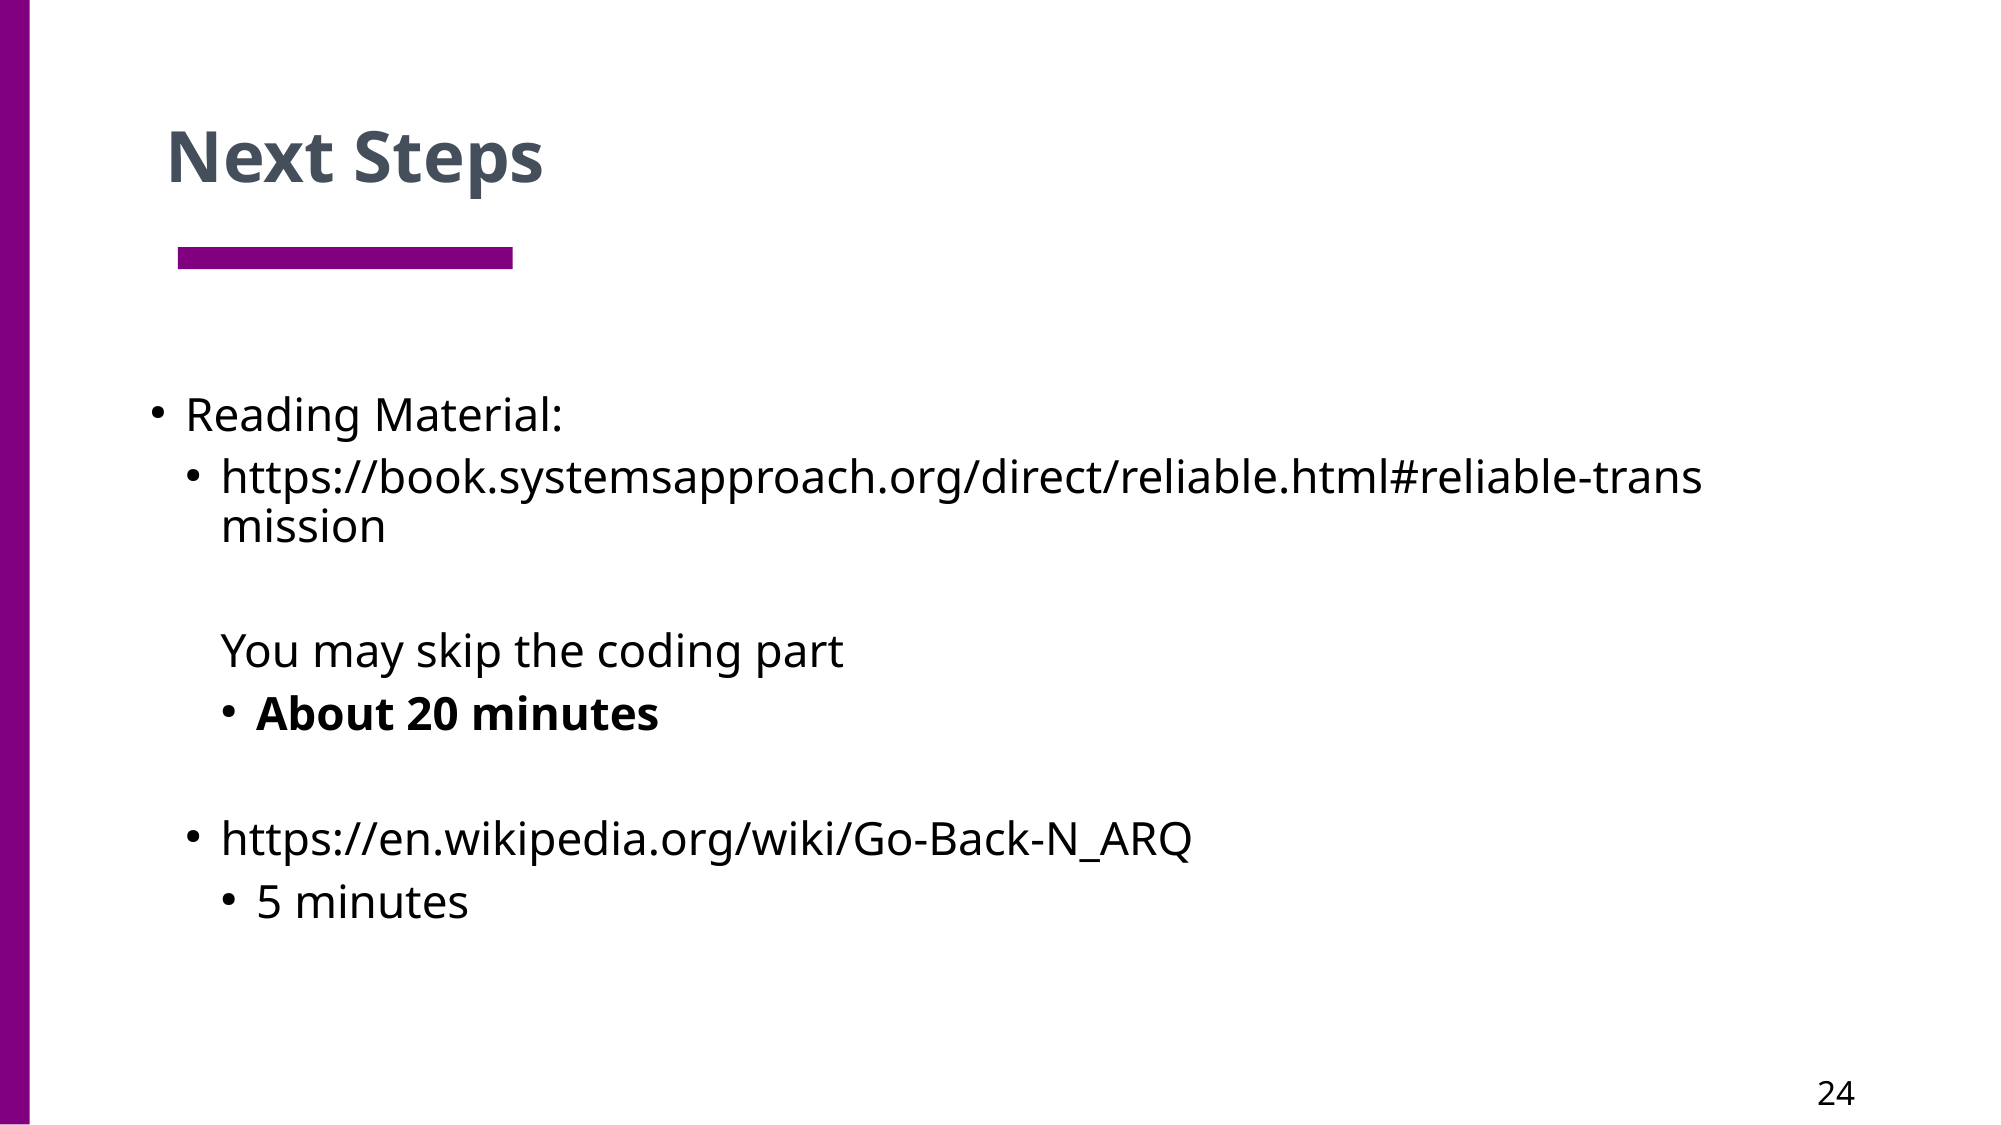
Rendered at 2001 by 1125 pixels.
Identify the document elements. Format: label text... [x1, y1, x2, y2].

text_box Reading Material: https://book.systemsapproach.org/direct/reliable.html#reliable-transmission You may skip the coding part About 20 minutes https://en.wikipedia.org/wiki/Go-Back-N_ARQ 5 minutes [135, 375, 1741, 1004]
text_box Next Steps [151, 0, 1849, 212]
